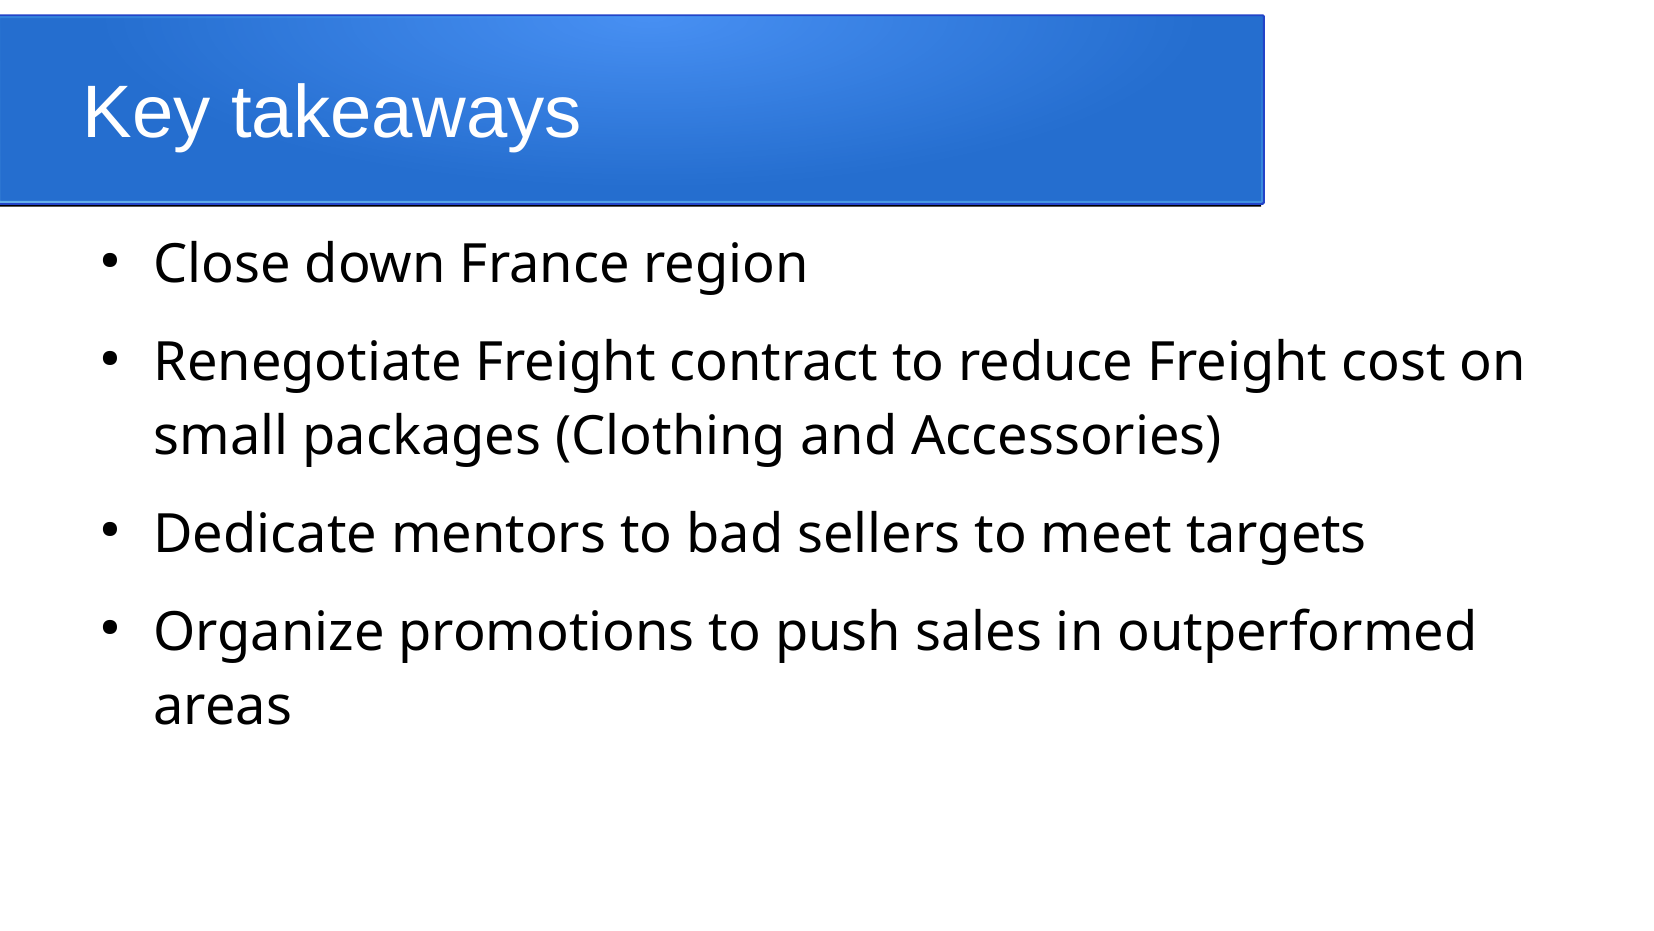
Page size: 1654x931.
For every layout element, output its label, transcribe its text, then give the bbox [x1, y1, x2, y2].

list Close down France region Renegotiate Freight contract to reduce Freight cost on small packages (Clothing and Accessories) Dedicate mentors to bad sellers to meet targets Organize promotions to push sales in outperformed areas [82, 224, 1571, 764]
title Key takeaways [82, 35, 1235, 189]
